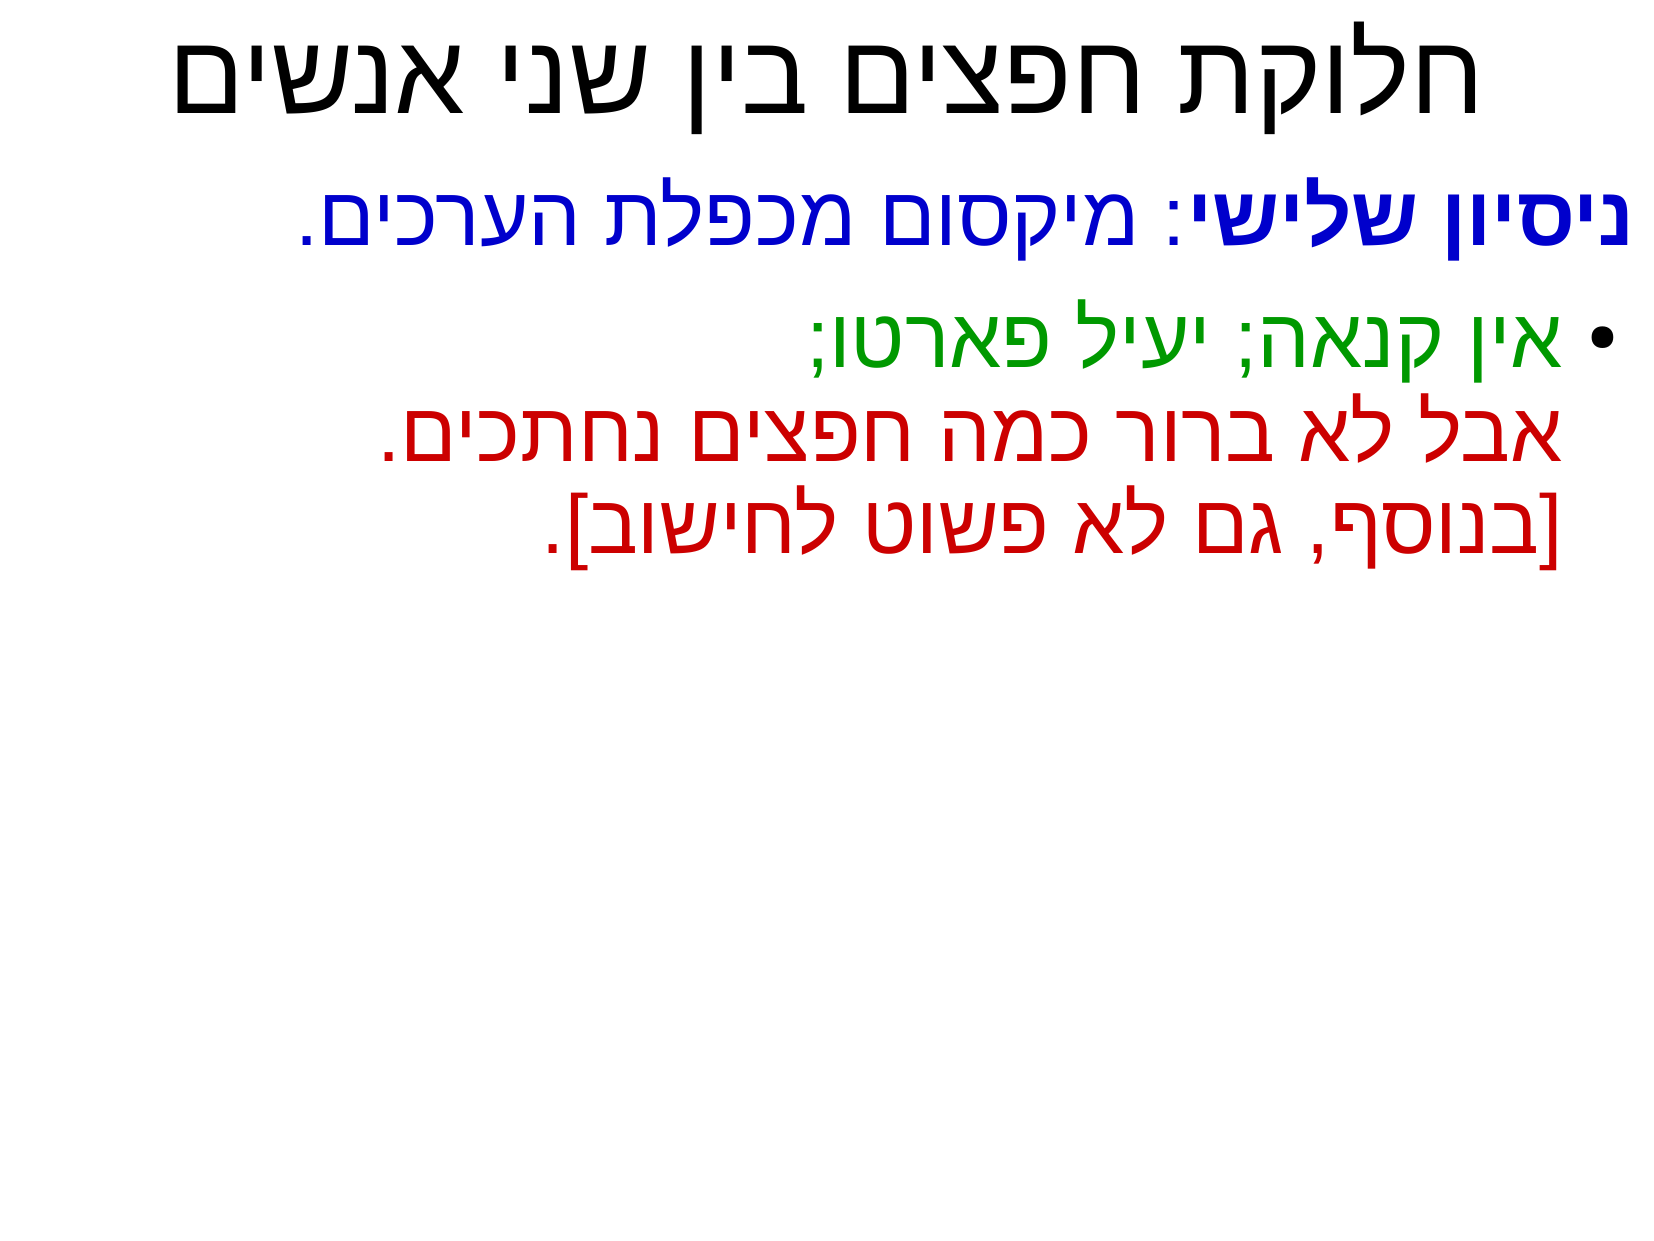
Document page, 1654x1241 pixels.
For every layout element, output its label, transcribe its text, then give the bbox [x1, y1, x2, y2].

title חלוקת חפצים בין שני אנשים [0, 0, 1654, 151]
list ניסיון שלישי: מיקסום מכפלת הערכים. אין קנאה; יעיל פארטו; אבל לא ברור כמה חפצים נחתכים. [בנוסף, גם לא פשוט לחישוב]. [15, 170, 1636, 1216]
